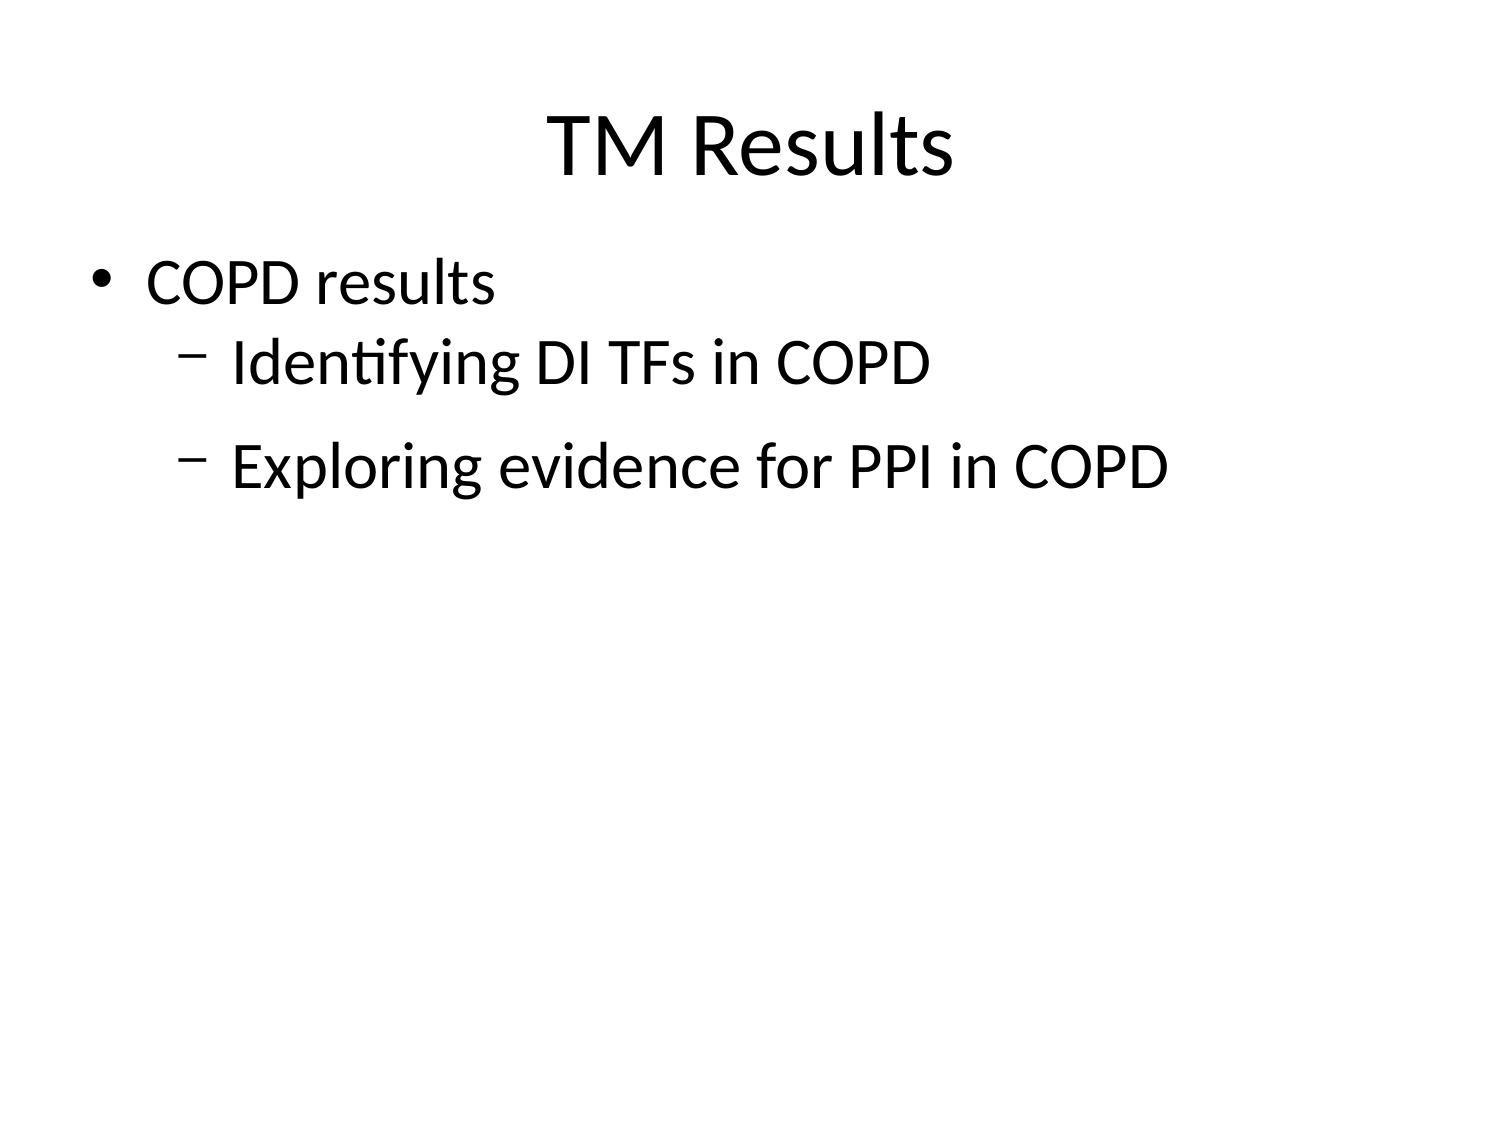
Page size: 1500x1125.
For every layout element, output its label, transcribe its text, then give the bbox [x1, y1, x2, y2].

title TM Results [76, 45, 1427, 233]
list COPD results Identifying DI TFs in COPD Exploring evidence for PPI in COPD [75, 230, 1425, 973]
